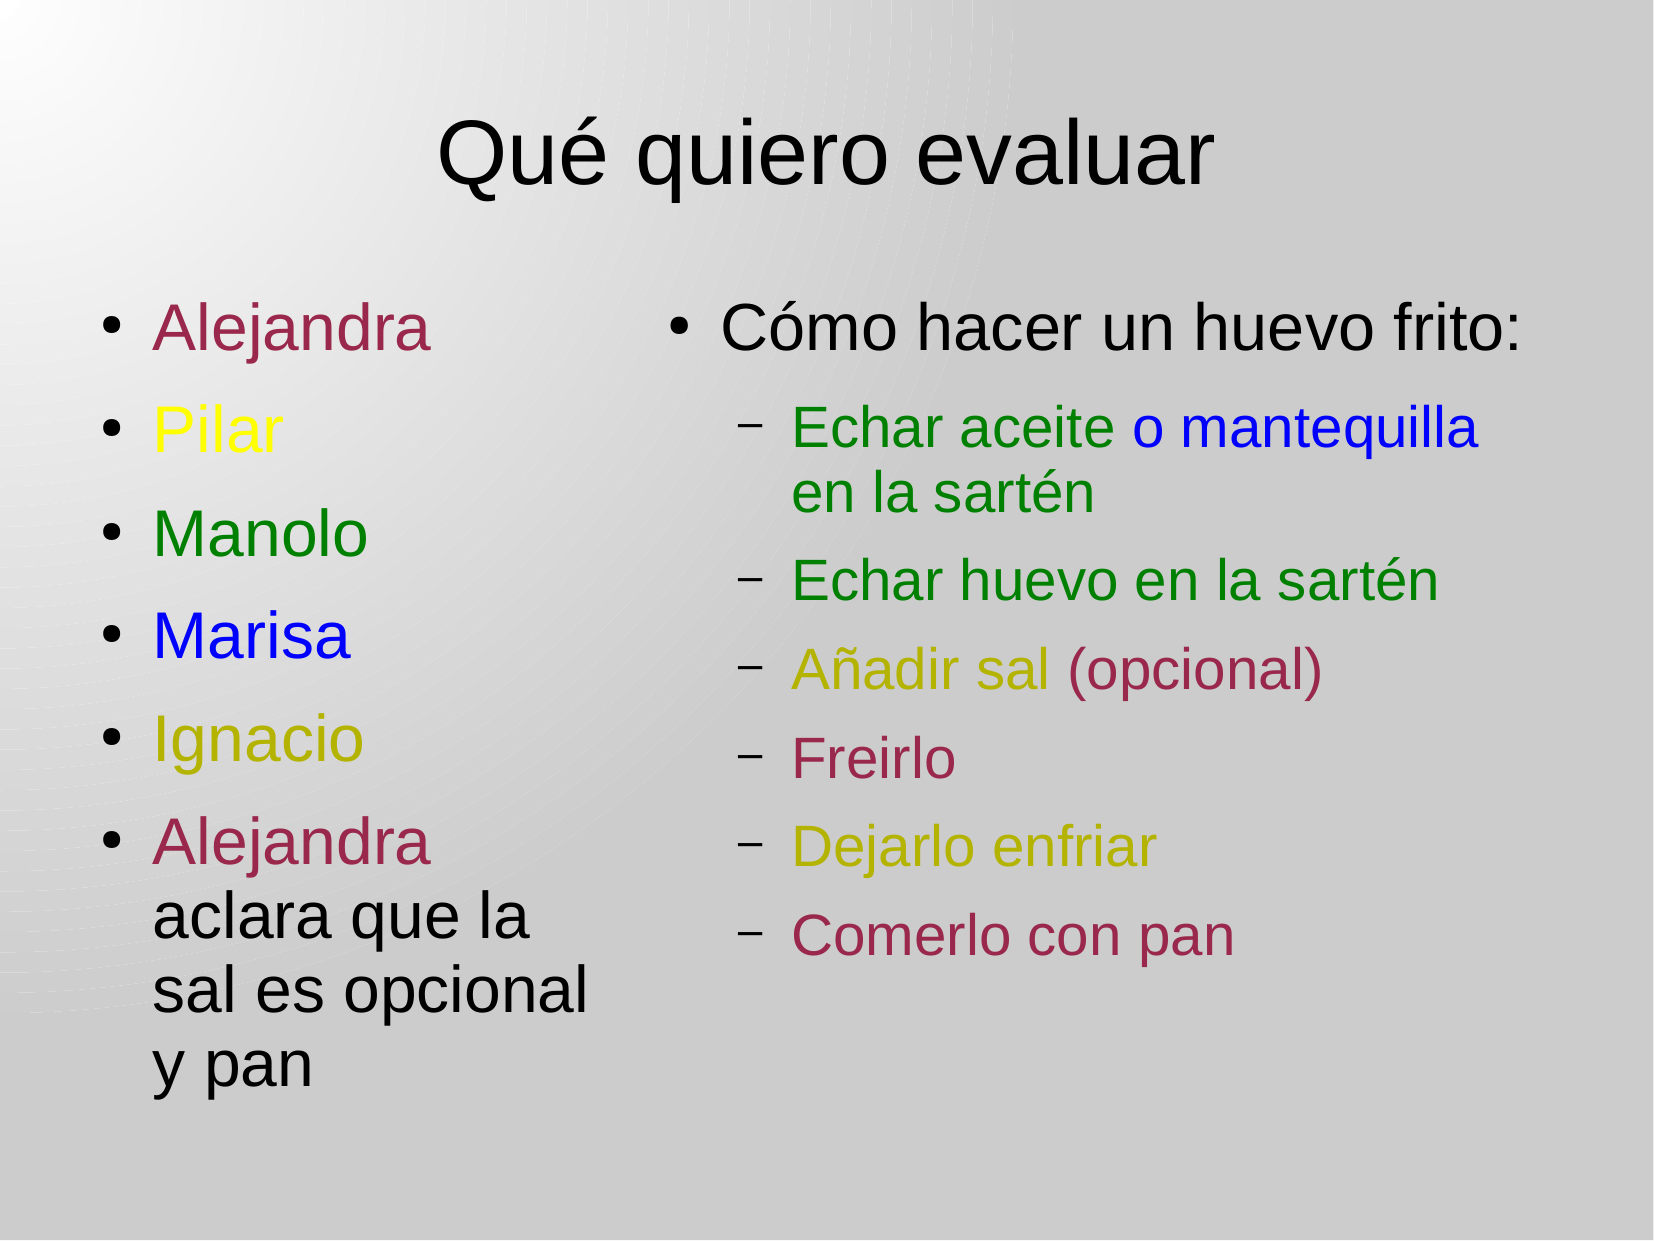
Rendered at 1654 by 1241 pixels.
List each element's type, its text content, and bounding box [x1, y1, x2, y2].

title Qué quiero evaluar [82, 49, 1571, 257]
list Cómo hacer un huevo frito: Echar aceite o mantequilla en la sartén Echar huevo en la sartén Añadir sal (opcional) Freirlo Dejarlo enfriar Comerlo con pan [649, 290, 1539, 1109]
list Alejandra Pilar Manolo Marisa Ignacio Alejandra aclara que la sal es opcional y pan [82, 290, 591, 1109]
